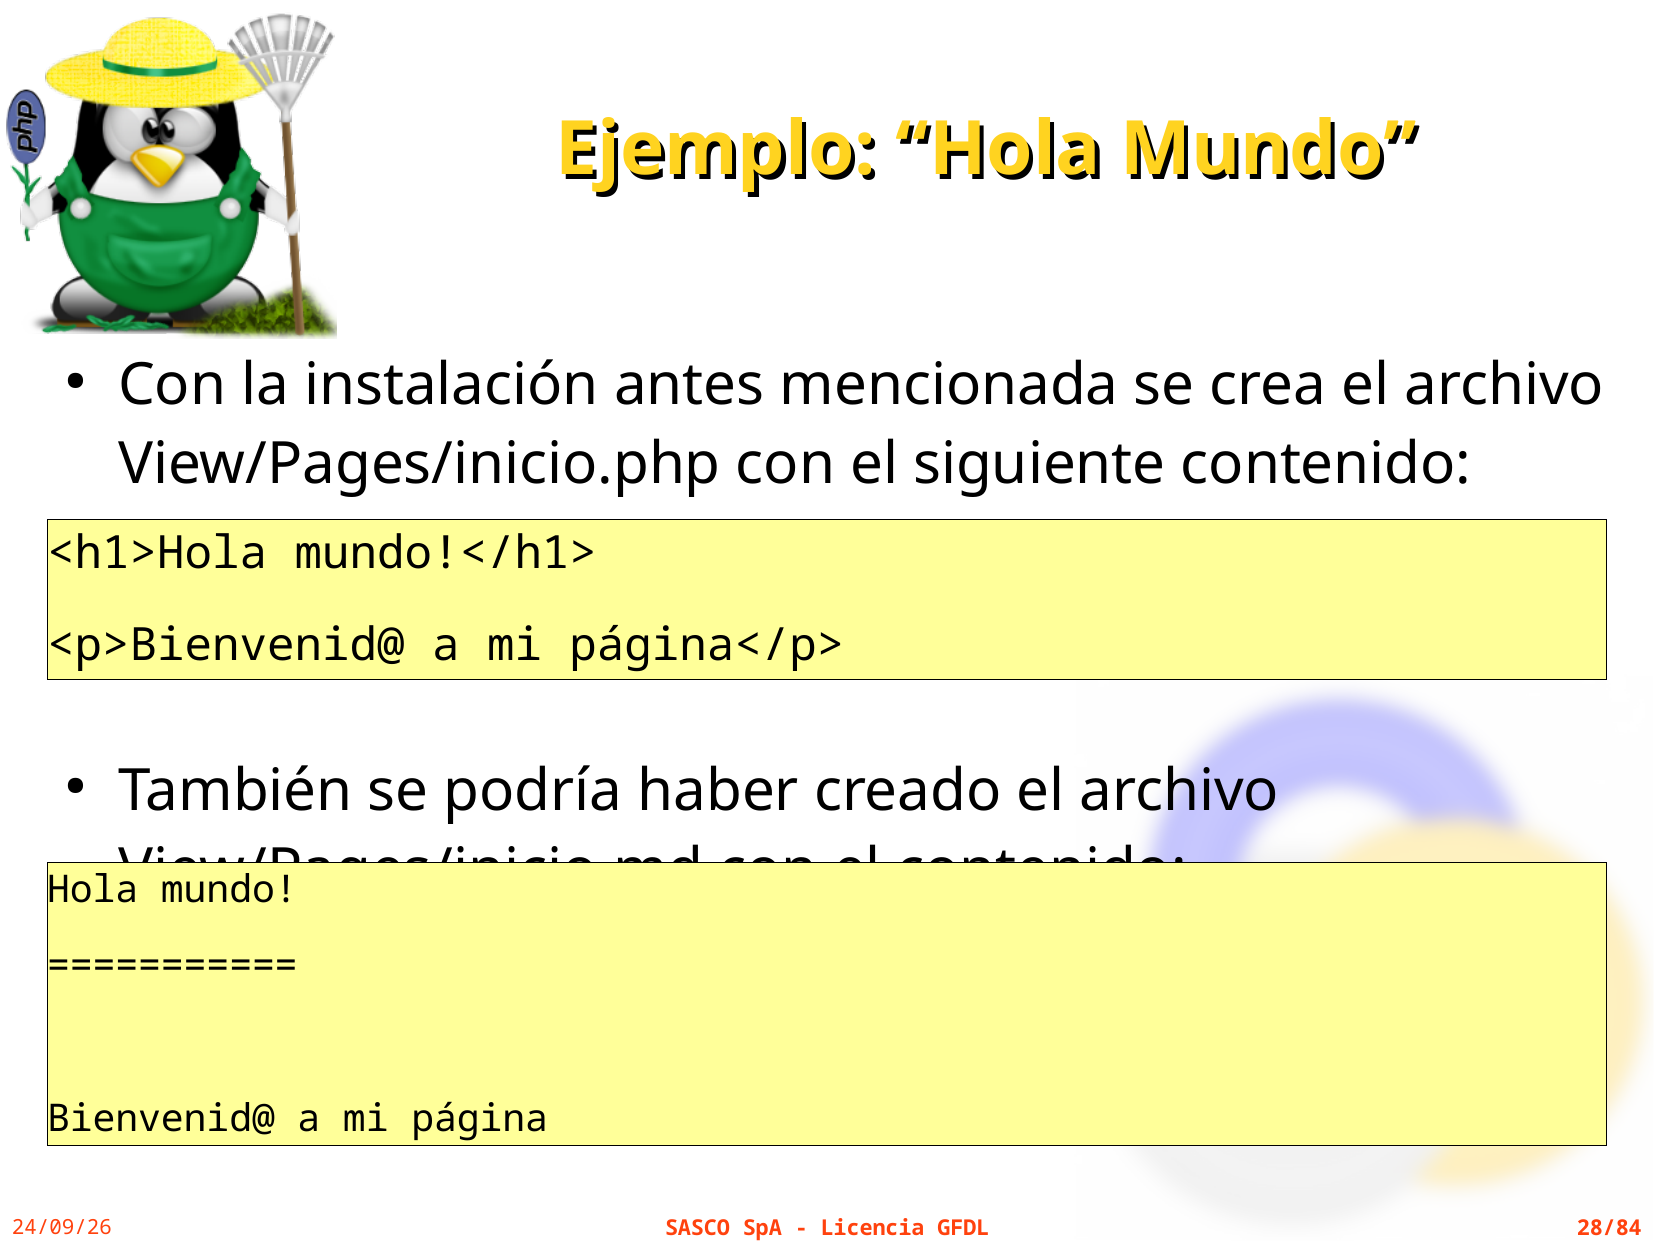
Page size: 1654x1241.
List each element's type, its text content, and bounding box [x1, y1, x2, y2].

title Ejemplo: “Hola Mundo” [366, 35, 1607, 257]
list <h1>Hola mundo!</h1> <p>Bienvenid@ a mi página</p> [47, 519, 1607, 680]
list Con la instalación antes mencionada se crea el archivo View/Pages/inicio.php con el siguiente contenido: También se podría haber creado el archivo View/Pages/inicio.md con el contenido: [47, 680, 1607, 862]
list Hola mundo! =========== Bienvenid@ a mi página [47, 862, 1607, 1146]
picture [1074, 657, 1654, 1241]
picture [4, 5, 337, 339]
list Con la instalación antes mencionada se crea el archivo View/Pages/inicio.php con el siguiente contenido: También se podría haber creado el archivo View/Pages/inicio.md con el contenido: [47, 342, 1607, 519]
